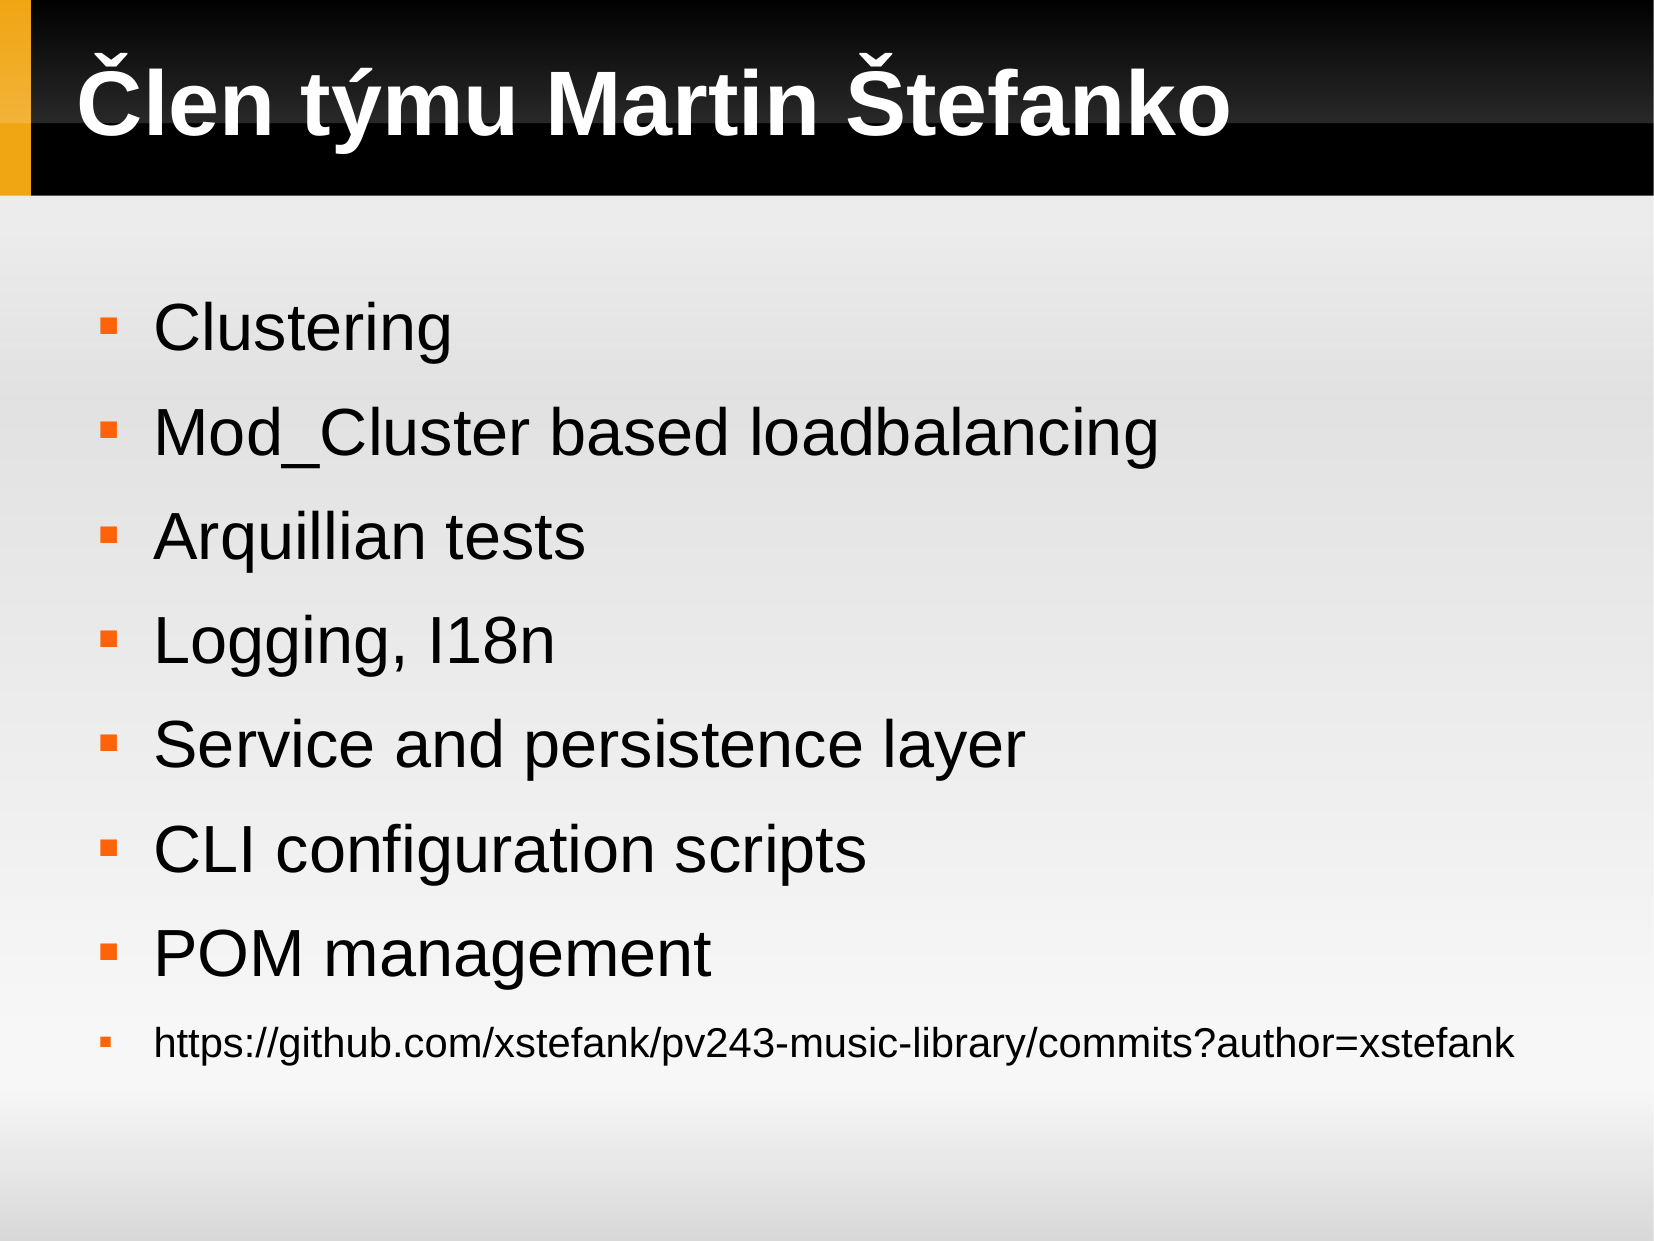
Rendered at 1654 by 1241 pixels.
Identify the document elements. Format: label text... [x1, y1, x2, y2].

title Člen týmu Martin Štefanko [76, 0, 1565, 208]
list Clustering Mod_Cluster based loadbalancing Arquillian tests Logging, I18n Service and persistence layer CLI configuration scripts POM management https://github.com/xstefank/pv243-music-library/commits?author=xstefank [82, 290, 1571, 1112]
picture [0, 0, 1654, 1241]
